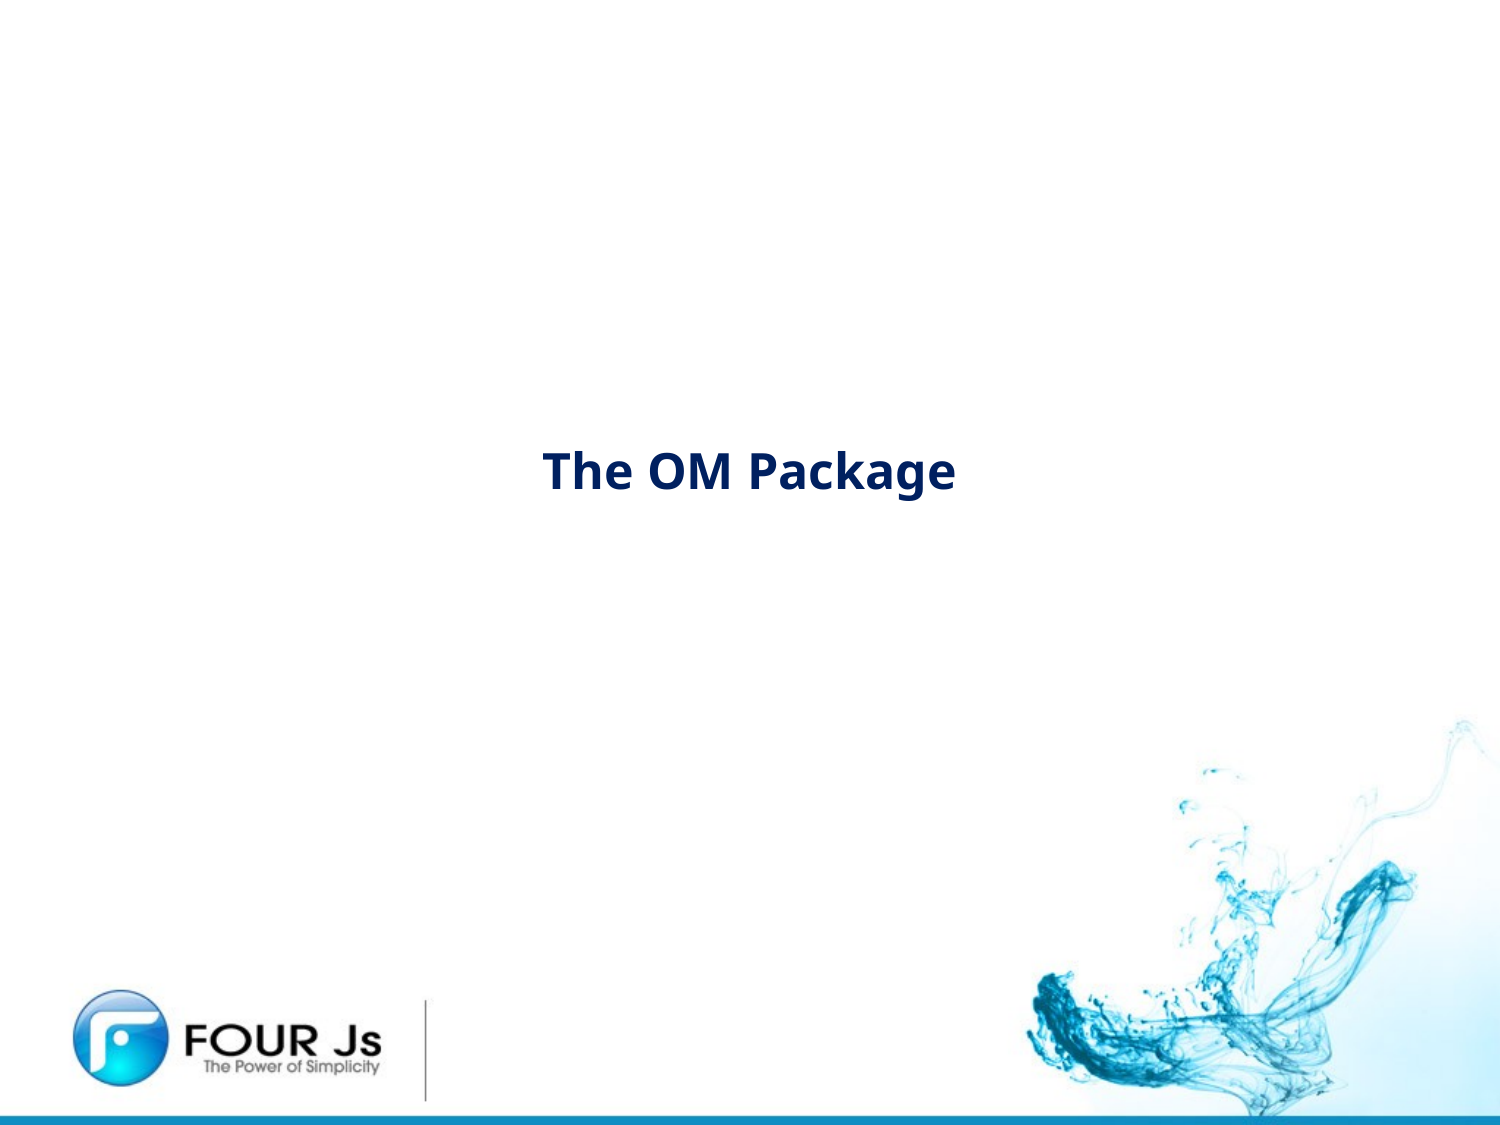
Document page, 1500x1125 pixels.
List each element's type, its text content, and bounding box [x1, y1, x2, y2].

title The OM Package [112, 349, 1388, 591]
picture [0, 0, 1500, 1122]
